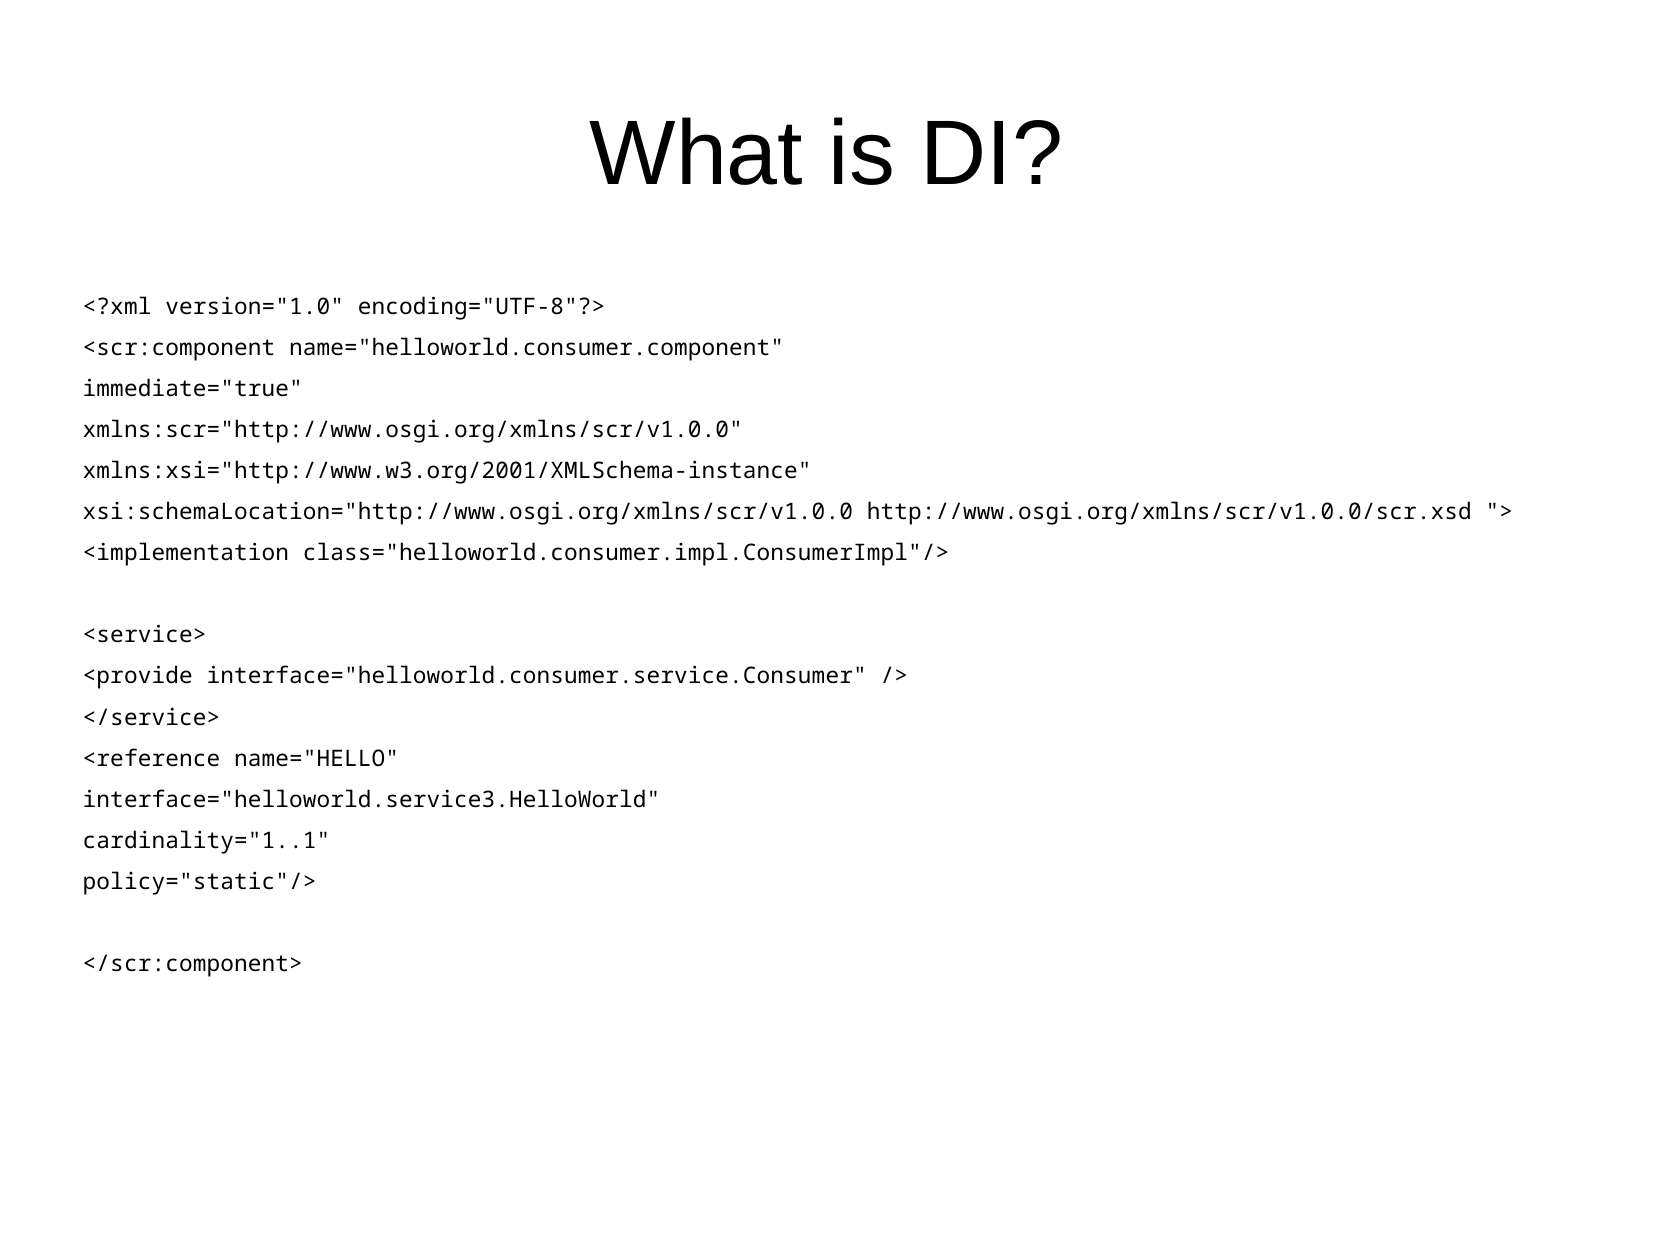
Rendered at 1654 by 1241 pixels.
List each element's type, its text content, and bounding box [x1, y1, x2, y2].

title What is DI? [82, 49, 1571, 257]
list <?xml version="1.0" encoding="UTF-8"?> <scr:component name="helloworld.consumer.component" immediate="true" xmlns:scr="http://www.osgi.org/xmlns/scr/v1.0.0" xmlns:xsi="http://www.w3.org/2001/XMLSchema-instance" xsi:schemaLocation="http://www.osgi.org/xmlns/scr/v1.0.0 http://www.osgi.org/xmlns/scr/v1.0.0/scr.xsd "> <implementation class="helloworld.consumer.impl.ConsumerImpl"/> <service> <provide interface="helloworld.consumer.service.Consumer" /> </service> <reference name="HELLO" interface="helloworld.service3.HelloWorld" cardinality="1..1" policy="static"/> </scr:component> [82, 290, 1538, 1010]
